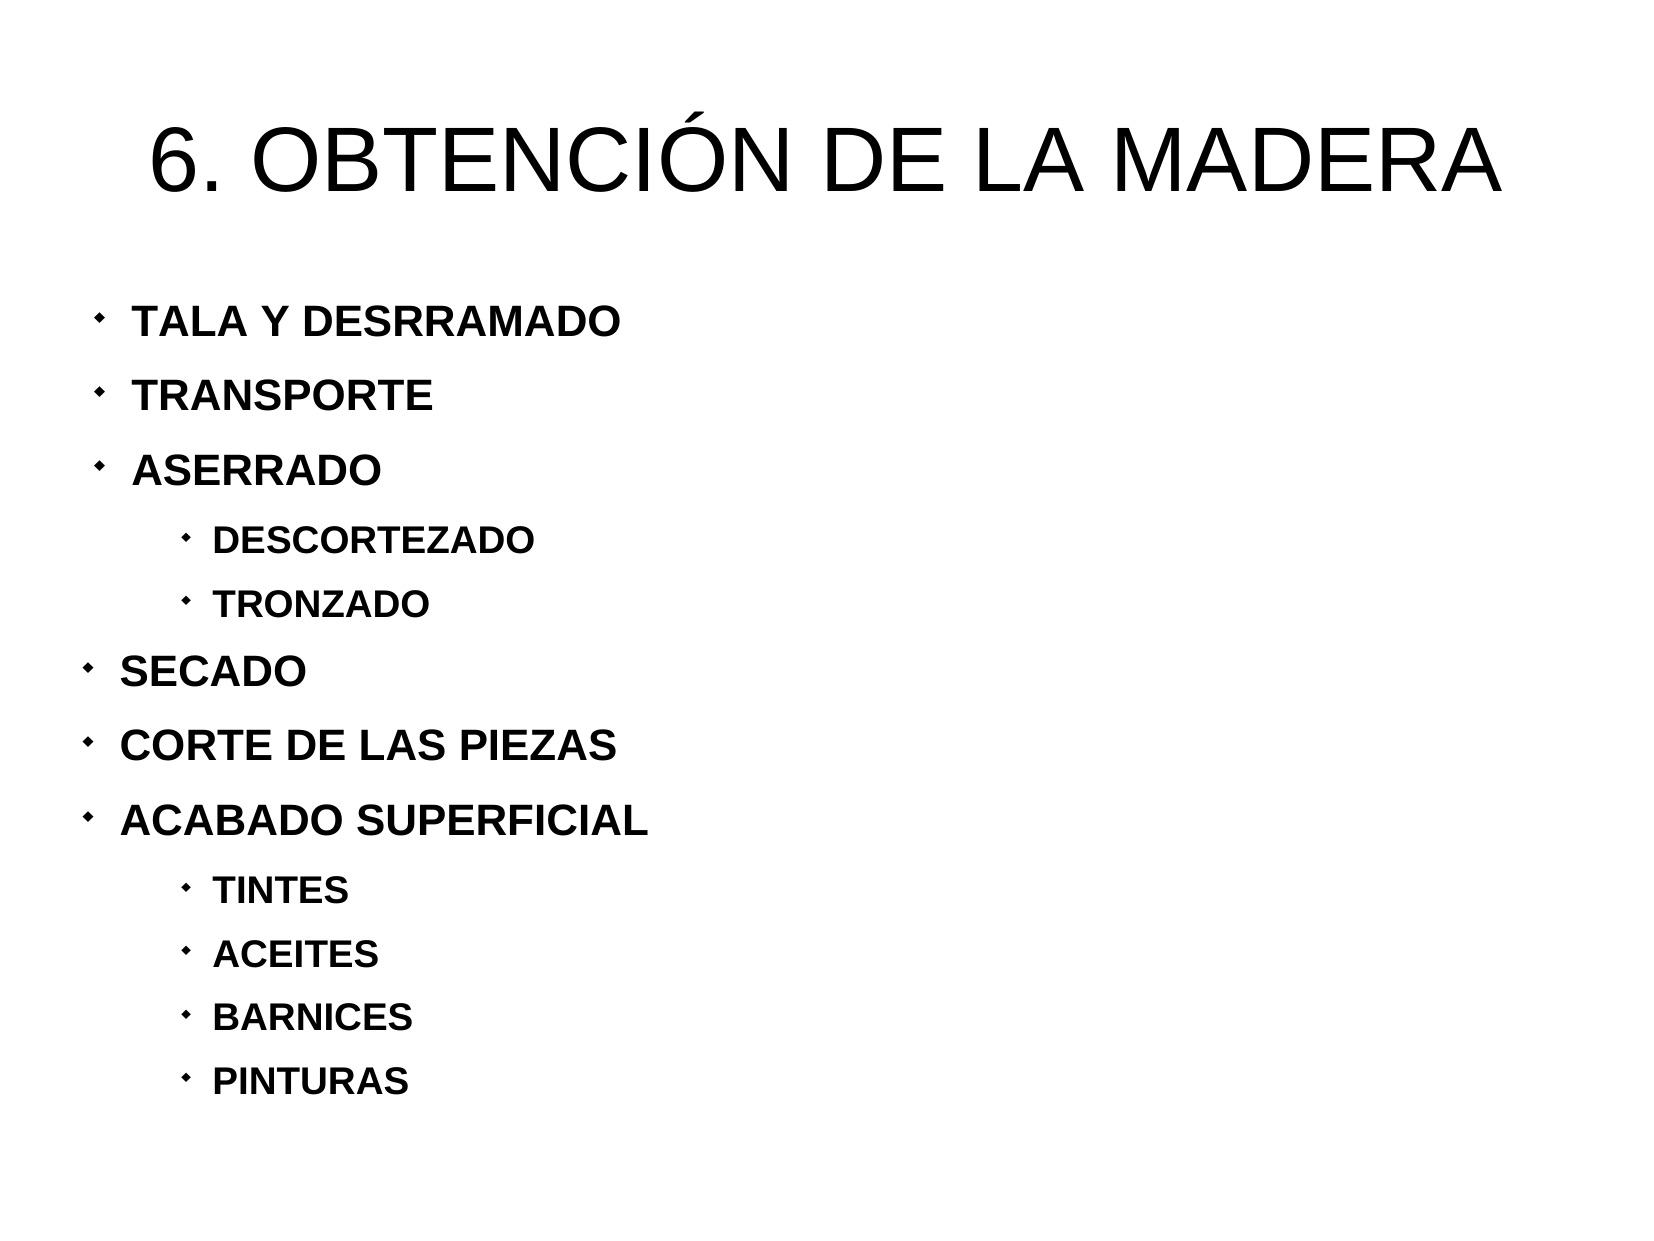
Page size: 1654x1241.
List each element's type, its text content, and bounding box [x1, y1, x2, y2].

list TALA Y DESRRAMADO TRANSPORTE ASERRADO DESCORTEZADO TRONZADO SECADO CORTE DE LAS PIEZAS ACABADO SUPERFICIAL TINTES ACEITES BARNICES PINTURAS [82, 290, 1571, 1109]
title 6. OBTENCIÓN DE LA MADERA [82, 56, 1571, 249]
